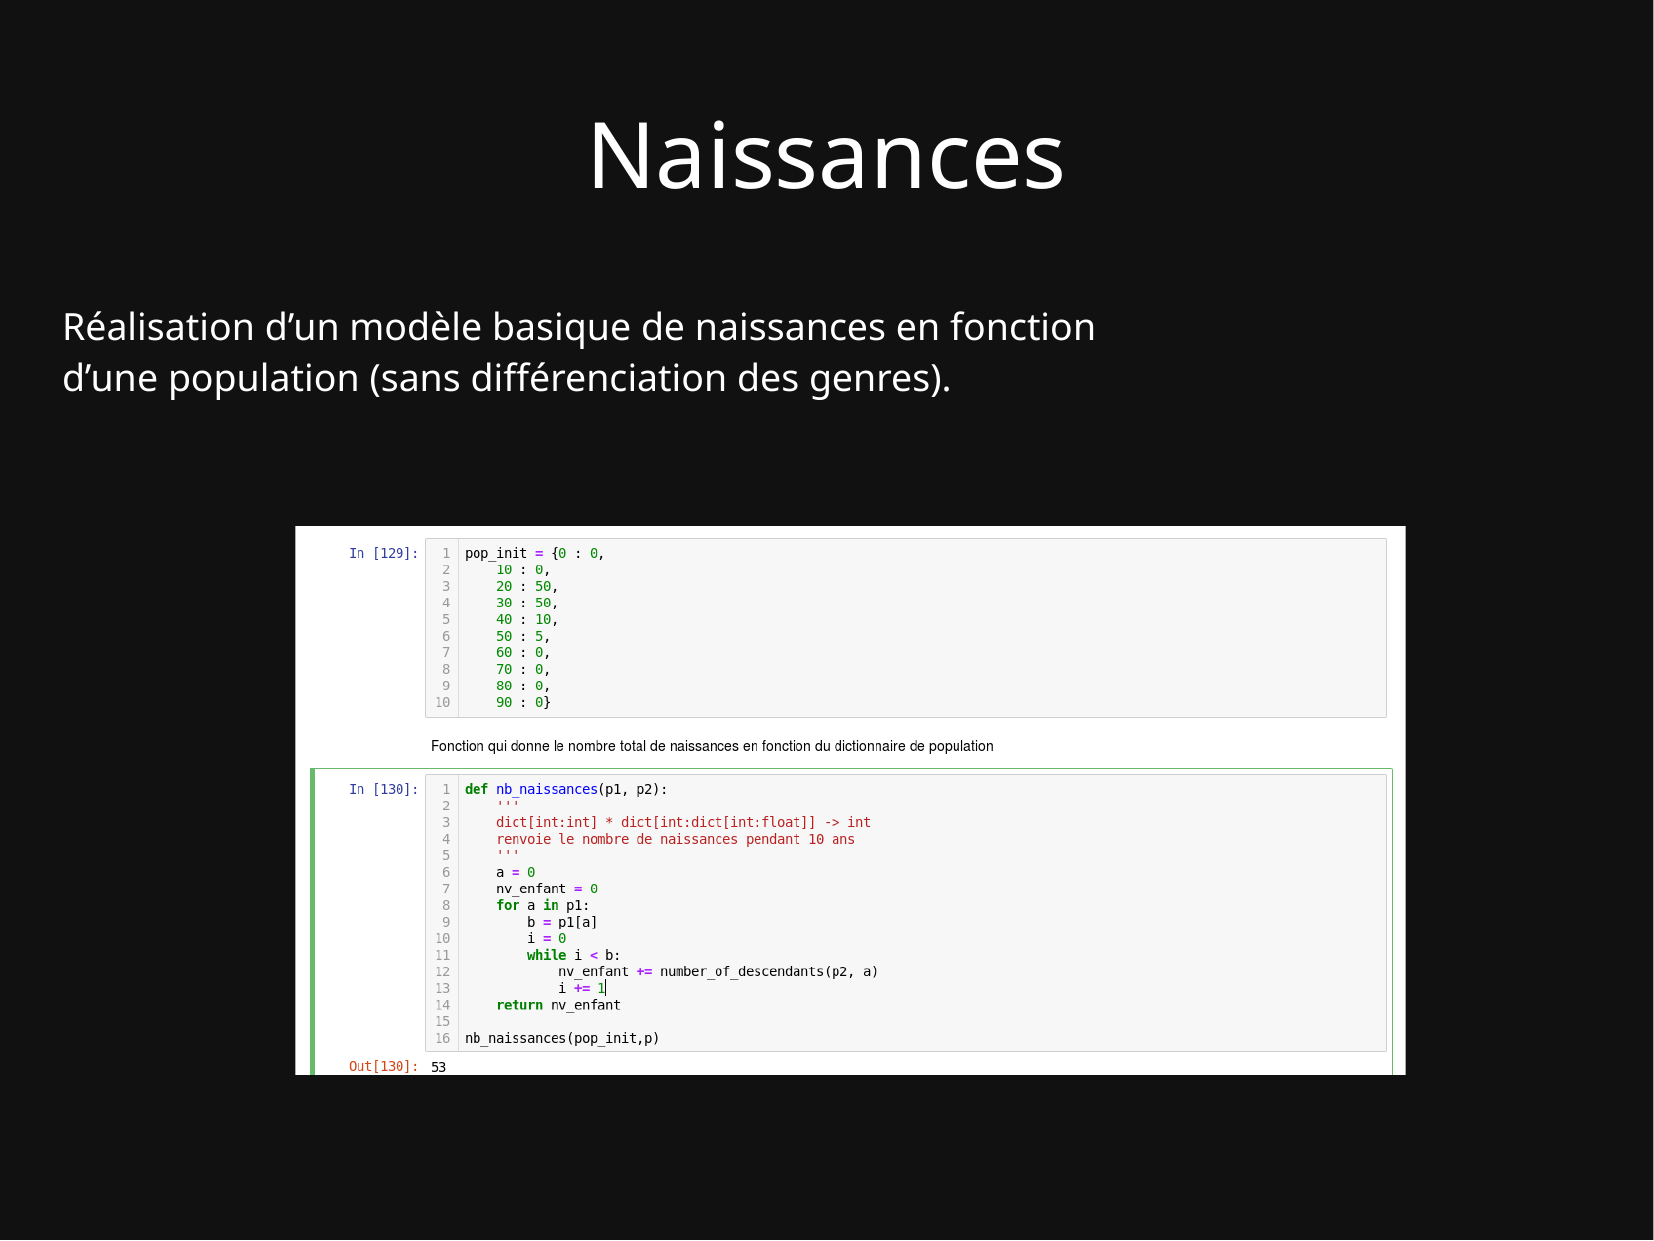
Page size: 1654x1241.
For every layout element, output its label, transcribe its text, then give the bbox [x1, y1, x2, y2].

picture [295, 526, 1406, 1075]
title Naissances [82, 49, 1571, 257]
text_box Réalisation d’un modèle basique de naissances en fonction d’une population (sans différenciation des genres). [47, 293, 1217, 414]
